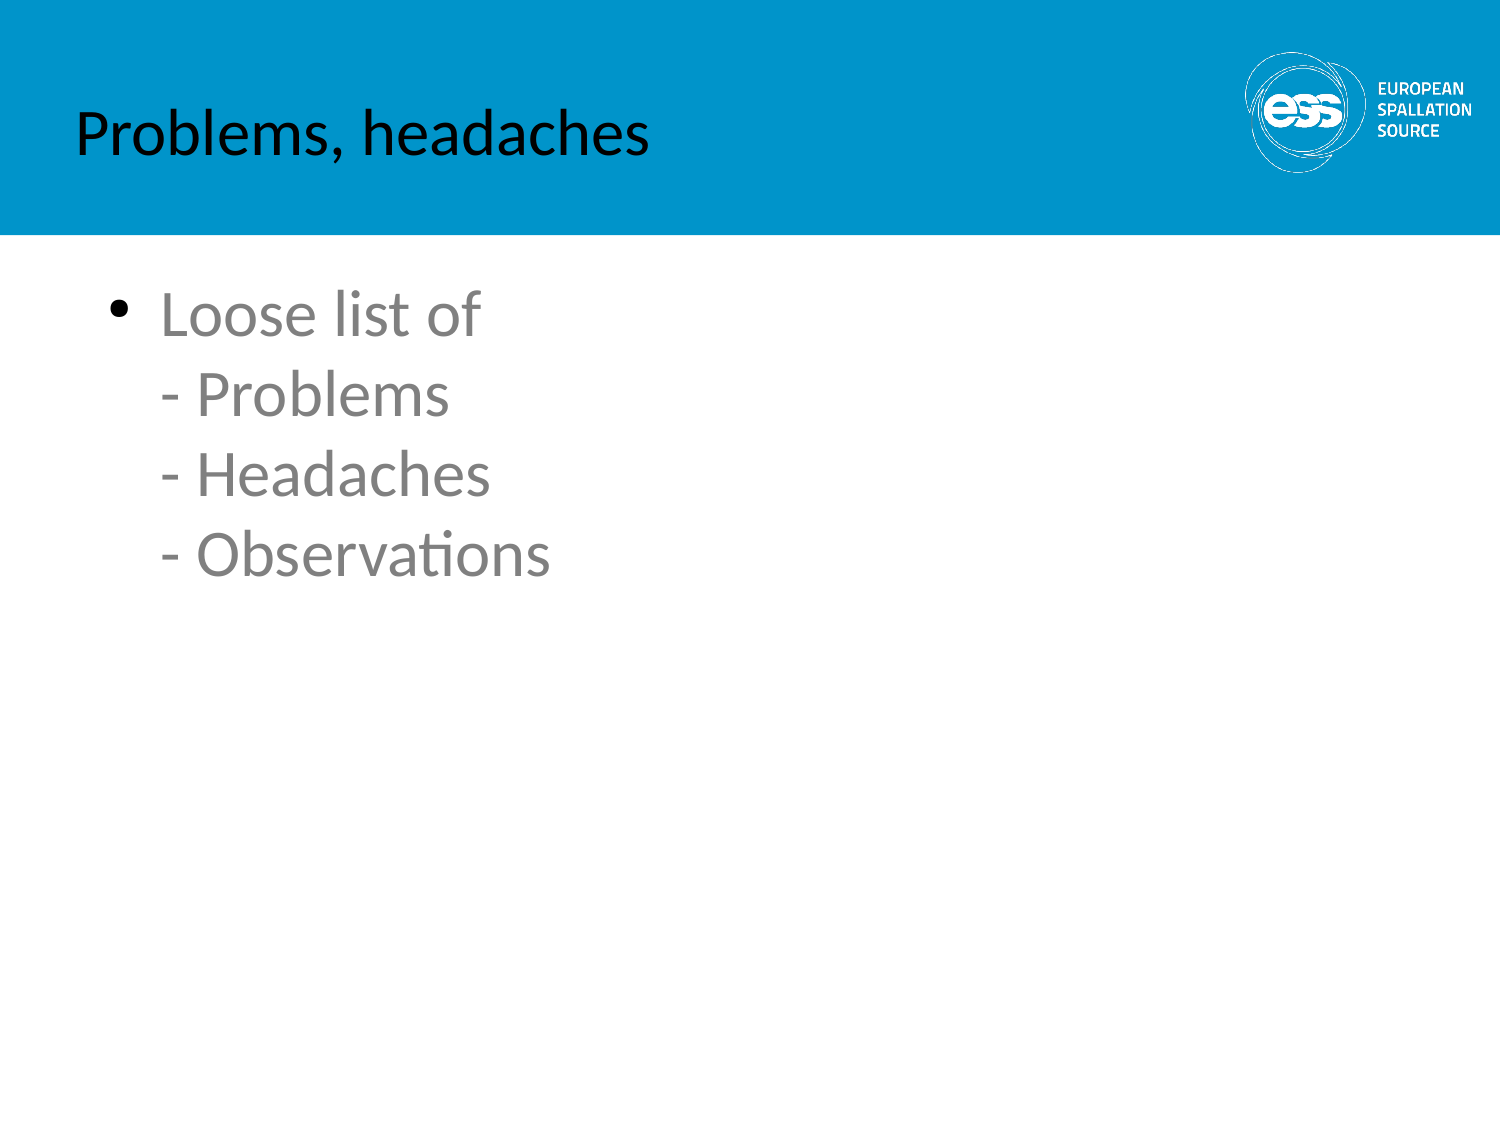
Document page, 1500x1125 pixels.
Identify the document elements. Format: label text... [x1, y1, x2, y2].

picture [1423, 83, 1430, 94]
picture [1400, 83, 1407, 94]
picture [1398, 109, 1406, 115]
picture [1432, 125, 1438, 136]
title Problems, headaches [75, 45, 1247, 233]
picture [1409, 104, 1415, 115]
picture [1418, 104, 1423, 115]
picture [1389, 104, 1393, 115]
picture [1379, 83, 1385, 94]
picture [1436, 104, 1444, 115]
list Loose list of - Problems - Headaches - Observations [75, 262, 1426, 1005]
picture [1454, 83, 1458, 94]
picture [1422, 125, 1428, 134]
picture [1264, 94, 1342, 127]
picture [1443, 86, 1450, 93]
